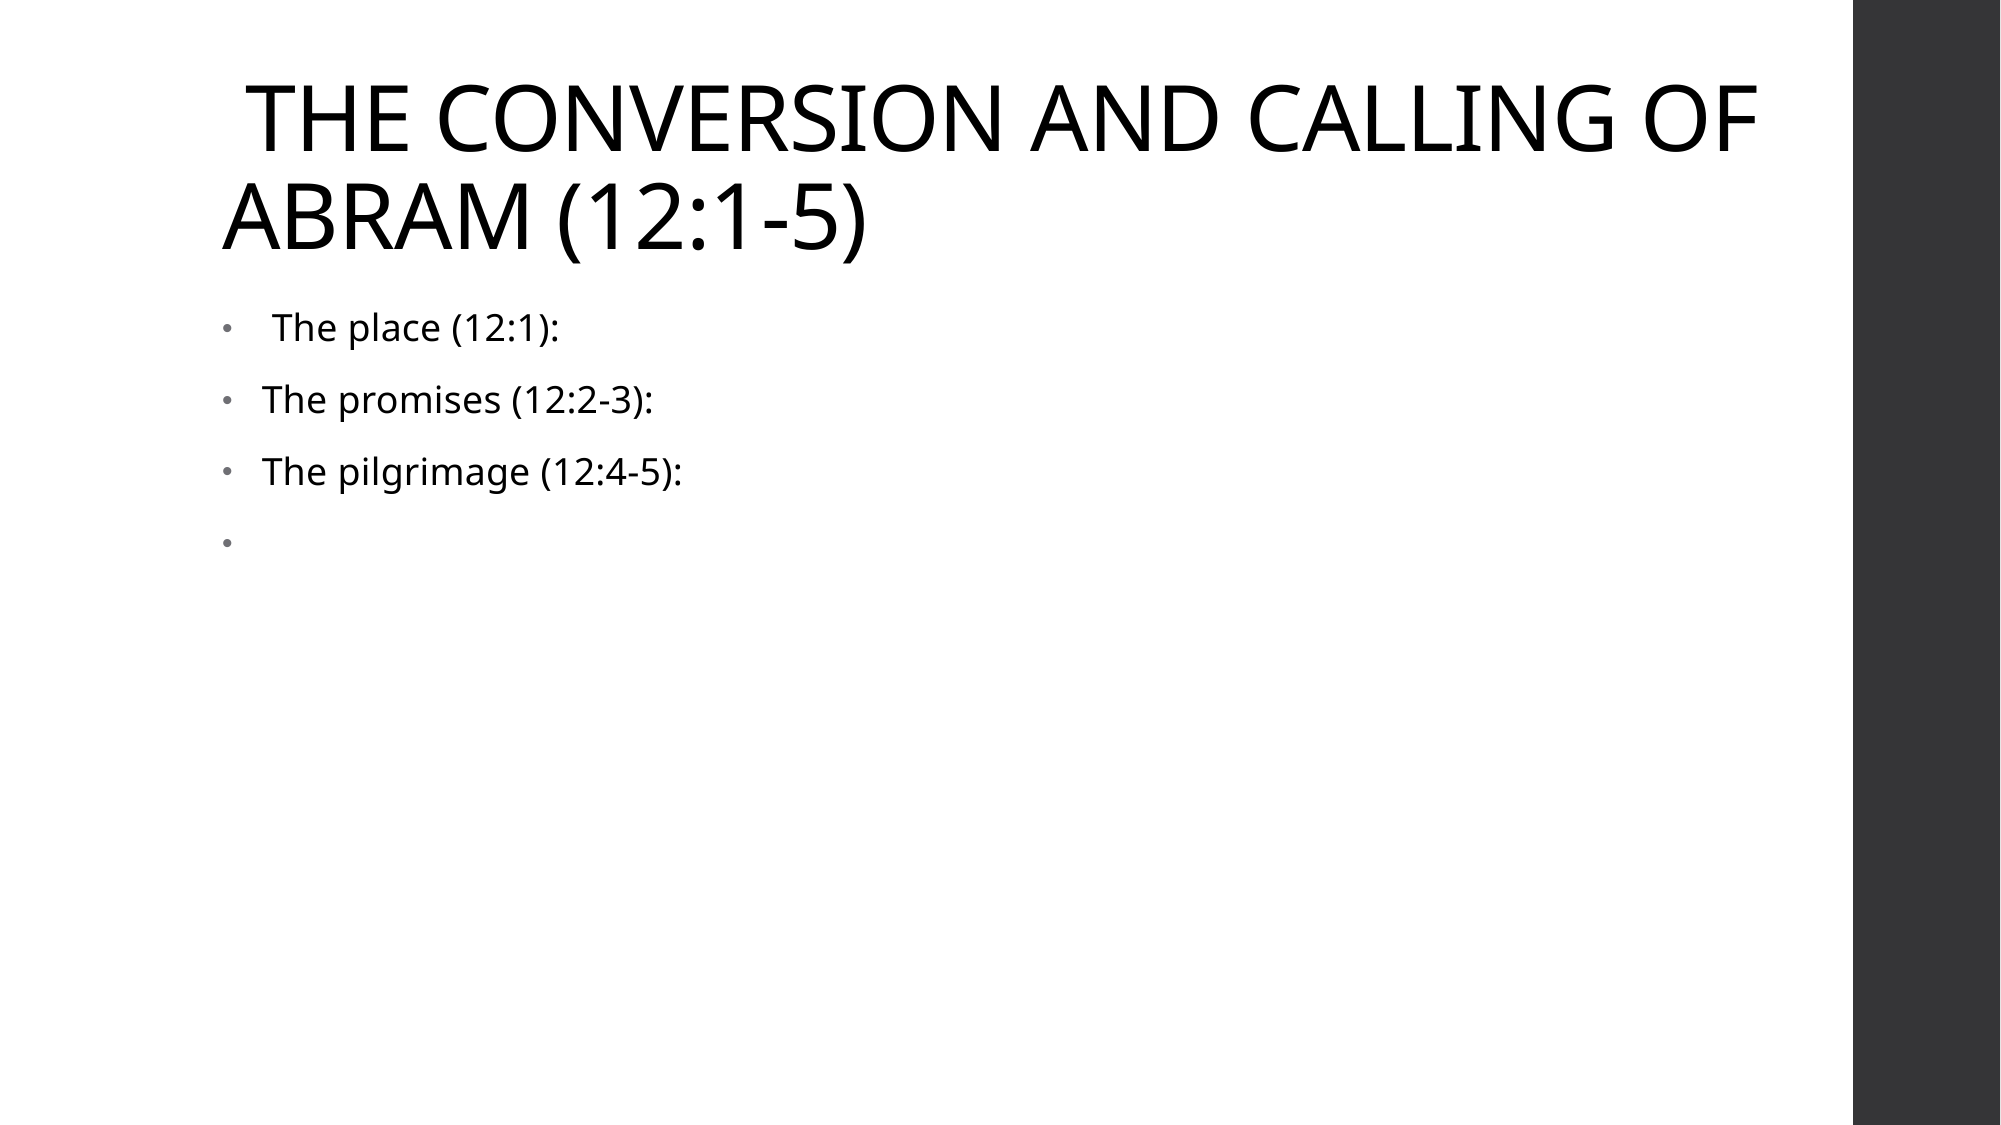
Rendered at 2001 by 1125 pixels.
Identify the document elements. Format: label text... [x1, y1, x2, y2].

list The place (12:1): The promises (12:2-3): The pilgrimage (12:4-5): [206, 299, 1617, 1014]
title THE CONVERSION AND CALLING OF ABRAM (12:1-5) [206, 60, 1797, 278]
